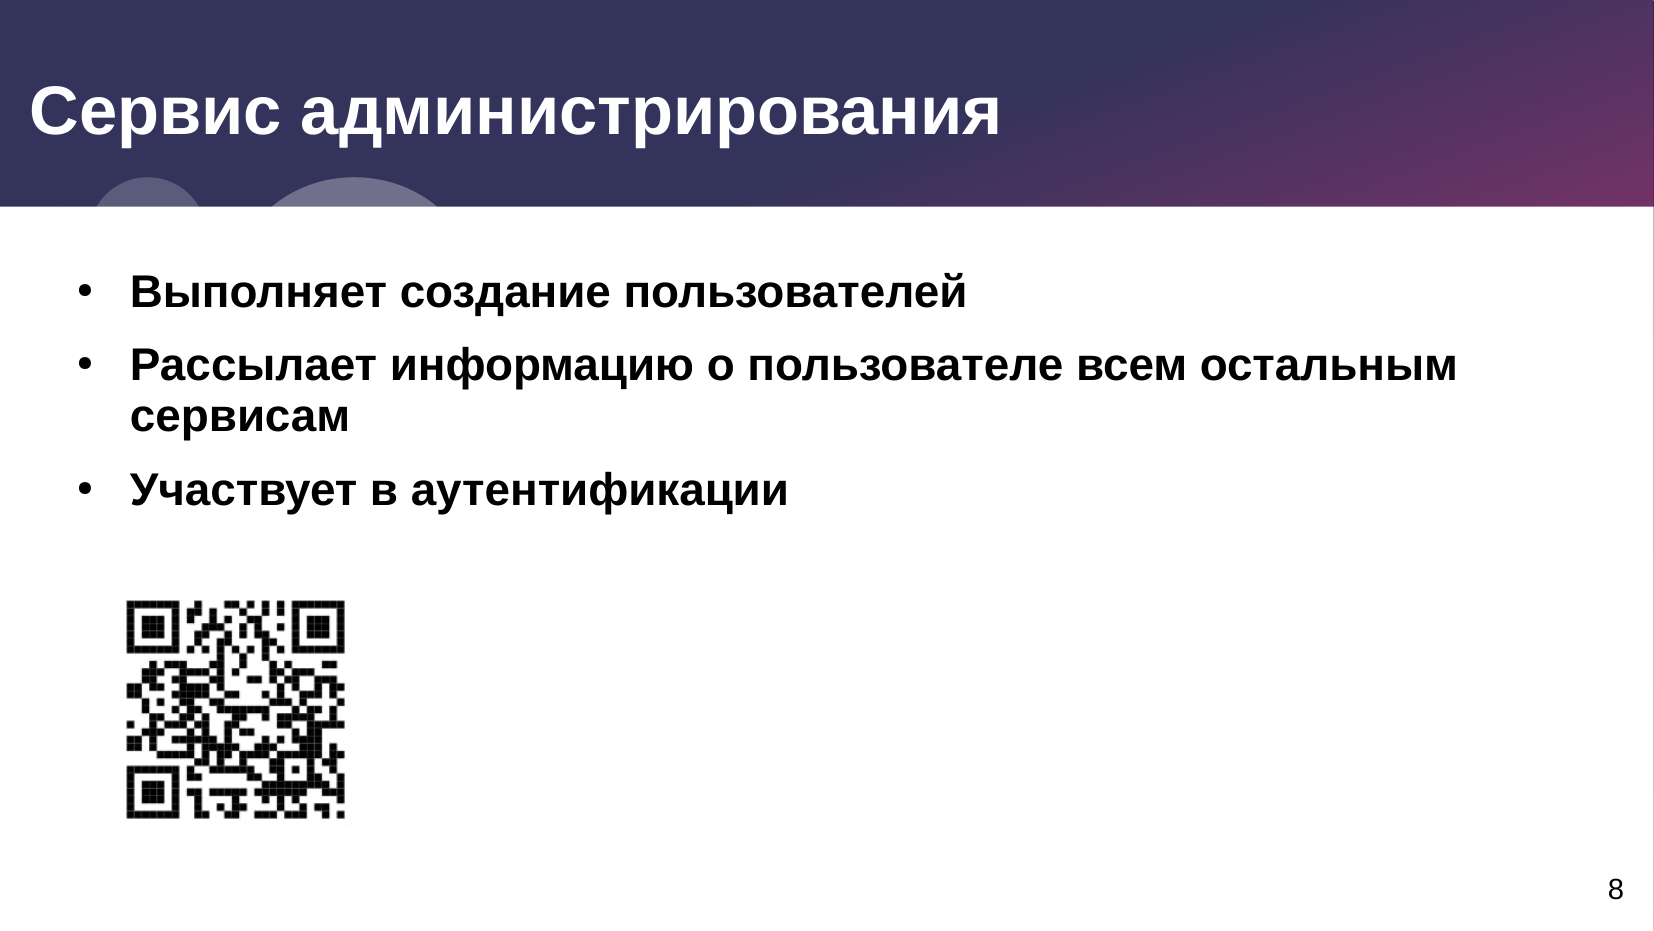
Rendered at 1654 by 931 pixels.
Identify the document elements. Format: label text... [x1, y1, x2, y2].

title Сервис администрирования [29, 29, 1063, 192]
picture [116, 590, 353, 827]
list Выполняет создание пользователей Рассылает информацию о пользователе всем остальным сервисам Участвует в аутентификации [59, 265, 1565, 857]
